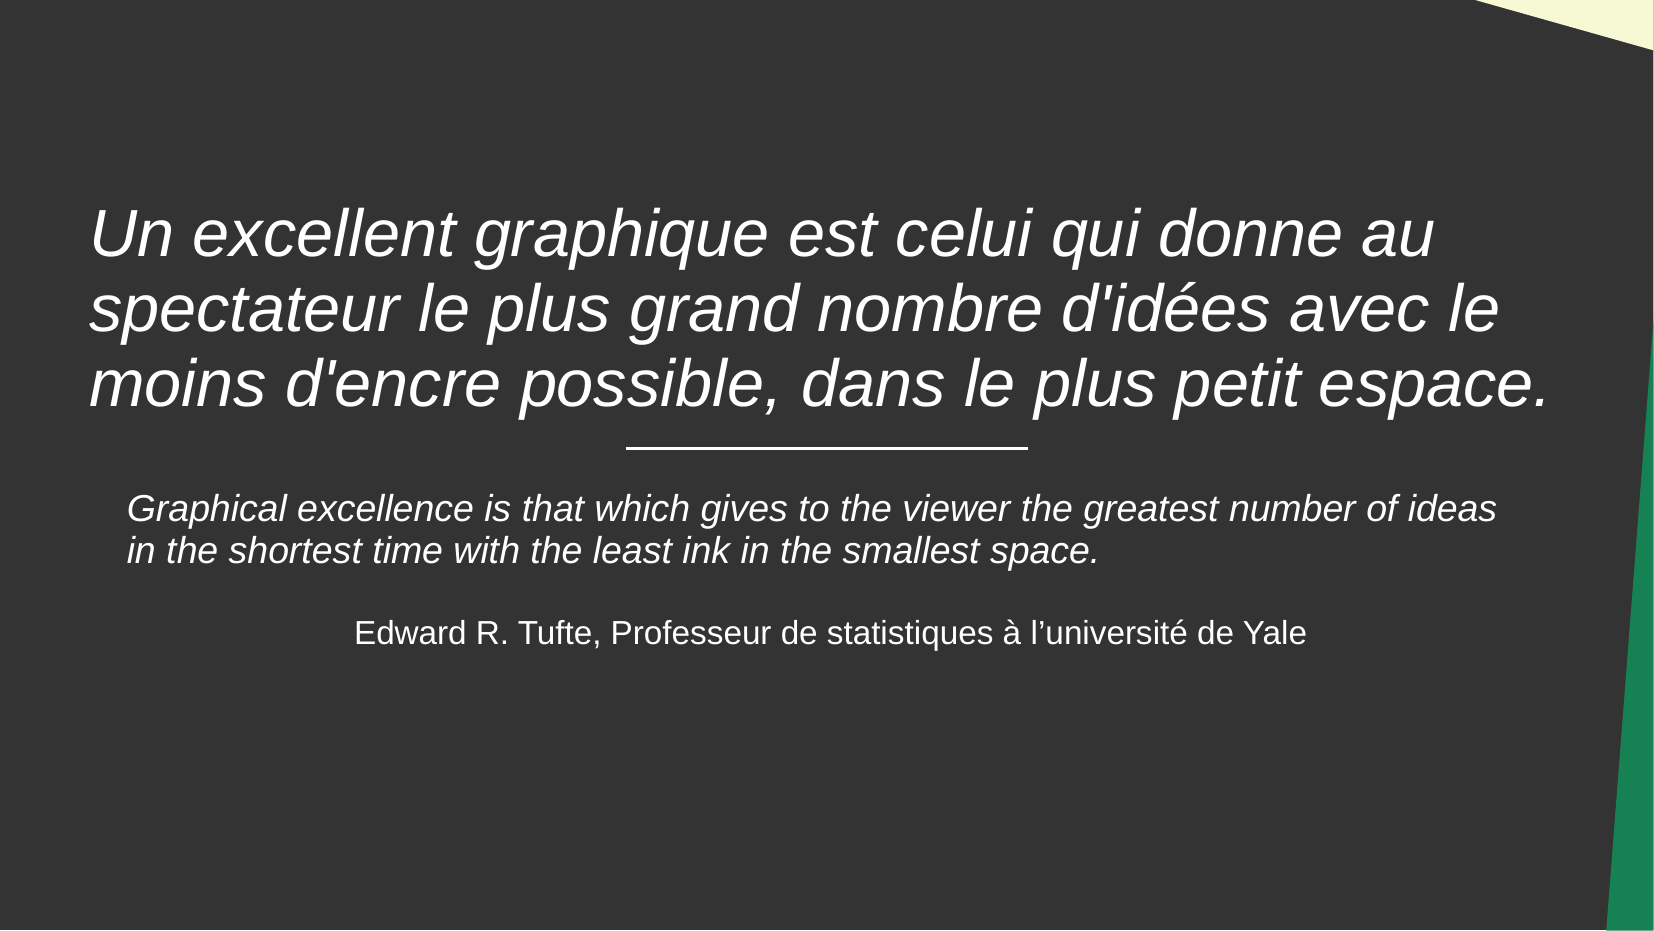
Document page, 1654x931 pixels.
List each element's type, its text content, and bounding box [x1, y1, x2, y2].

text_box Un excellent graphique est celui qui donne au spectateur le plus grand nombre d'idées avec le moins d'encre possible, dans le plus petit espace. [74, 188, 1580, 429]
text_box [1475, 0, 1654, 51]
text_box Graphical excellence is that which gives to the viewer the greatest number of ideas in the shortest time with the least ink in the smallest space. [112, 479, 1542, 579]
text_box [1606, 313, 1654, 931]
title Edward R. Tufte, Professeur de statistiques à l’université de Yale [31, 614, 1622, 652]
